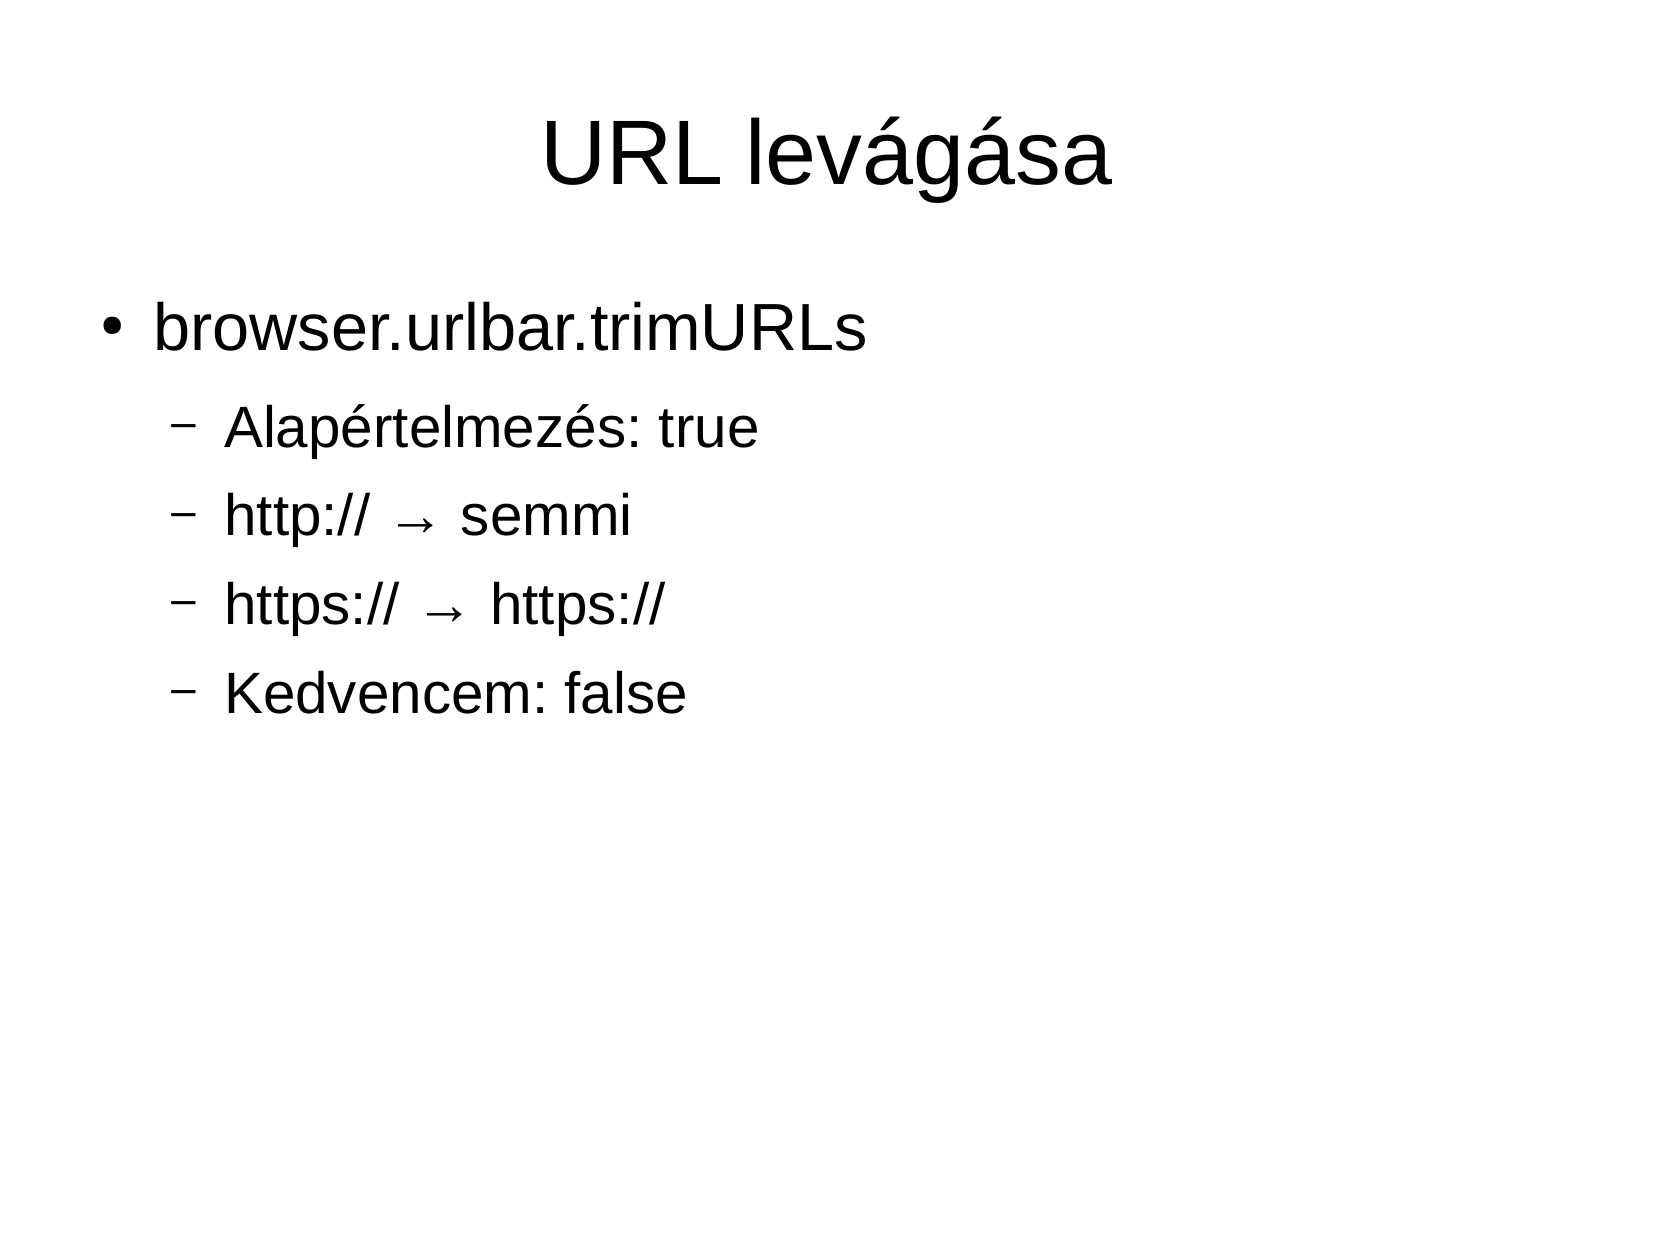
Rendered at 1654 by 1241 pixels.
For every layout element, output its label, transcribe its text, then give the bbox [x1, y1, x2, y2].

list browser.urlbar.trimURLs Alapértelmezés: true http:// → semmi https:// → https:// Kedvencem: false [82, 290, 1538, 1010]
title URL levágása [82, 49, 1571, 257]
